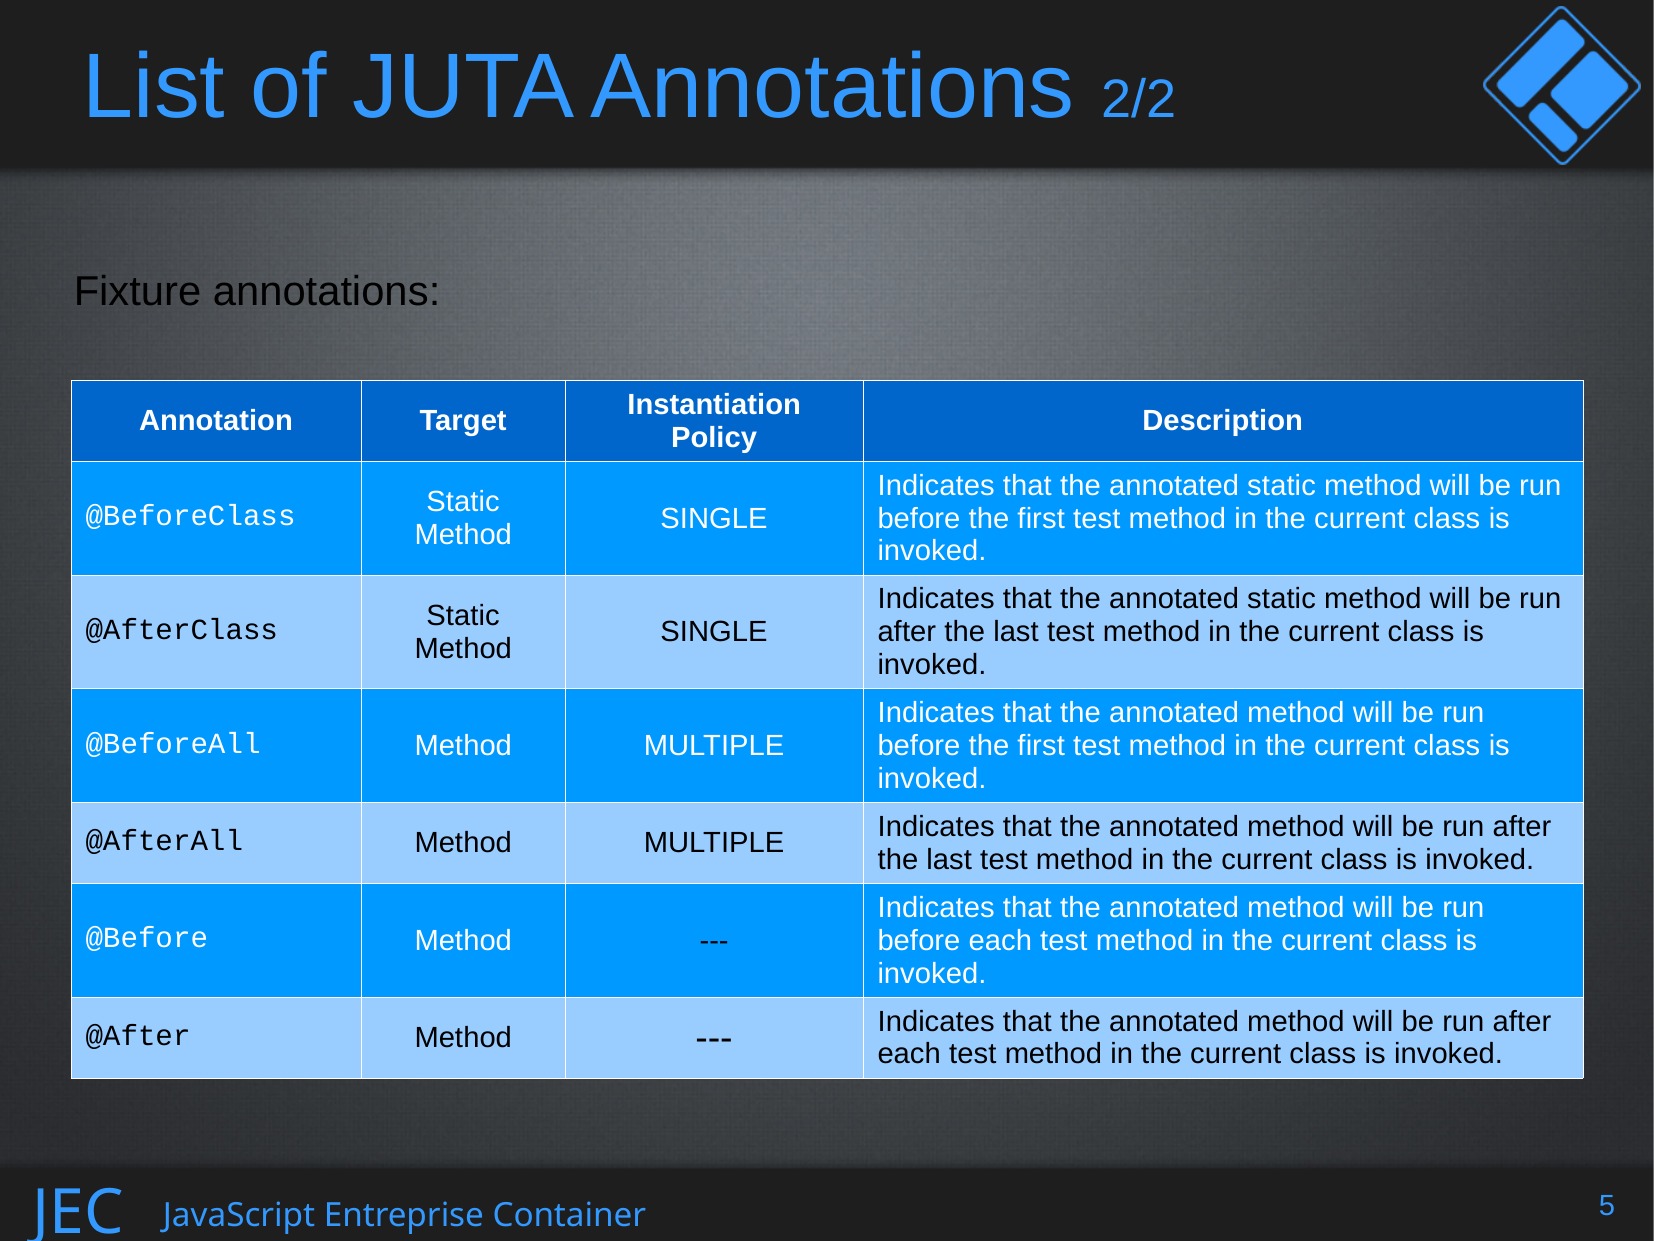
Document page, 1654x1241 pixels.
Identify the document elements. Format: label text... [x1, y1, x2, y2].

text_box 5 [744, 1181, 1630, 1229]
table_header Description [864, 381, 1583, 461]
table_cell @BeforeClass [72, 462, 361, 575]
table_cell Static Method [362, 462, 565, 575]
title List of JUTA Annotations 2/2 [82, 23, 1441, 147]
table_cell --- [566, 884, 863, 997]
table_cell MULTIPLE [566, 689, 863, 802]
table_header Instantiation Policy [566, 381, 863, 461]
text_box JavaScript Entreprise Container [148, 1183, 651, 1241]
table_cell Method [362, 689, 565, 802]
table_cell @BeforeAll [72, 689, 361, 802]
table_cell @Before [72, 884, 361, 997]
table_cell @AfterClass [72, 576, 361, 688]
table_cell Indicates that the annotated method will be run after the last test method in the current class is invoked. [864, 803, 1583, 883]
text_box JEC [17, 1159, 149, 1241]
table_cell Indicates that the annotated method will be run after each test method in the current class is invoked. [864, 998, 1583, 1078]
table_cell Indicates that the annotated static method will be run after the last test method in the current class is invoked. [864, 576, 1583, 688]
table_cell @After [72, 998, 361, 1078]
table_cell SINGLE [566, 462, 863, 575]
table_cell @AfterAll [72, 803, 361, 883]
picture [0, 0, 1654, 1241]
table_cell Indicates that the annotated method will be run before the first test method in the current class is invoked. [864, 689, 1583, 802]
table_cell Method [362, 998, 565, 1078]
table_cell Method [362, 884, 565, 997]
table_cell MULTIPLE [566, 803, 863, 883]
table_cell Static Method [362, 576, 565, 688]
table_header Target [362, 381, 565, 461]
table_cell Indicates that the annotated static method will be run before the first test method in the current class is invoked. [864, 462, 1583, 575]
table_cell --- [566, 998, 863, 1078]
table_cell SINGLE [566, 576, 863, 688]
text_box Fixture annotations: [59, 260, 1595, 337]
table_cell Method [362, 803, 565, 883]
table_cell Indicates that the annotated method will be run before each test method in the current class is invoked. [864, 884, 1583, 997]
table_header Annotation [72, 381, 361, 461]
